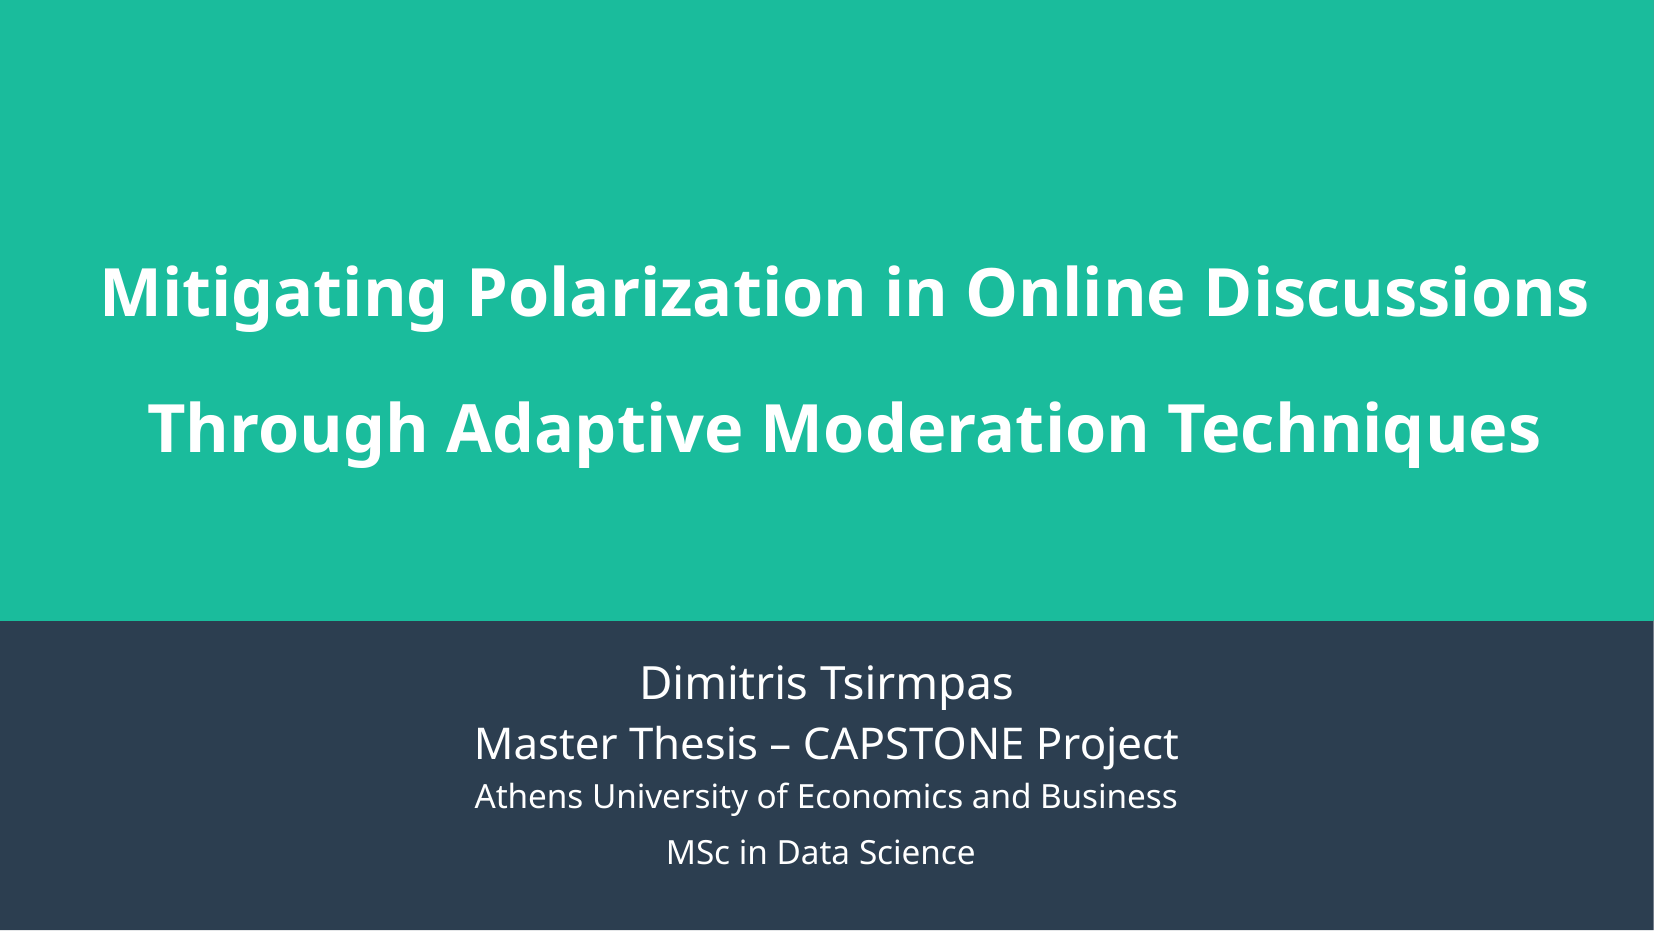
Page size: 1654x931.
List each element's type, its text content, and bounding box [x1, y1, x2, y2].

title Mitigating Polarization in Online Discussions Through Adaptive Moderation Techniques [77, 199, 1613, 563]
subtitle Dimitris Tsirmpas Master Thesis – CAPSTONE Project Athens University of Economics and Business MSc in Data Science [59, 638, 1595, 890]
